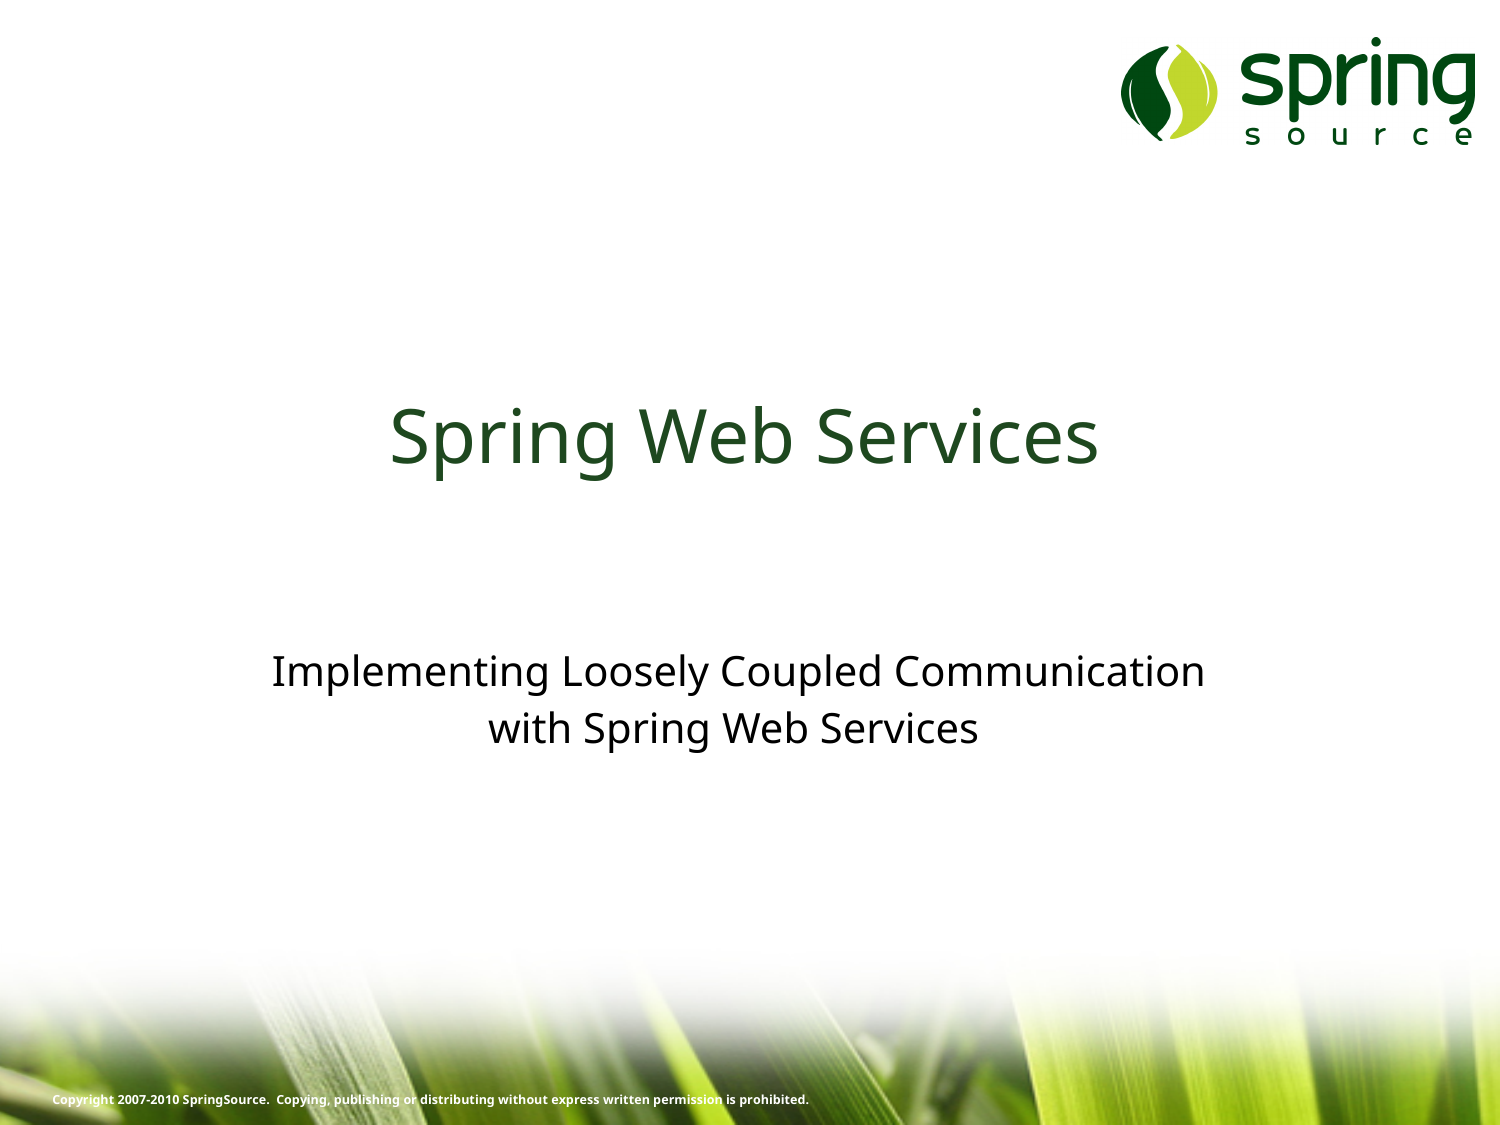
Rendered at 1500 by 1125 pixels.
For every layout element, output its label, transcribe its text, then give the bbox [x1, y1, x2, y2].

title Spring Web Services [107, 340, 1383, 529]
picture [1121, 37, 1475, 145]
picture [0, 944, 1500, 1125]
subtitle Implementing Loosely Coupled Communication with Spring Web Services [214, 499, 1265, 788]
